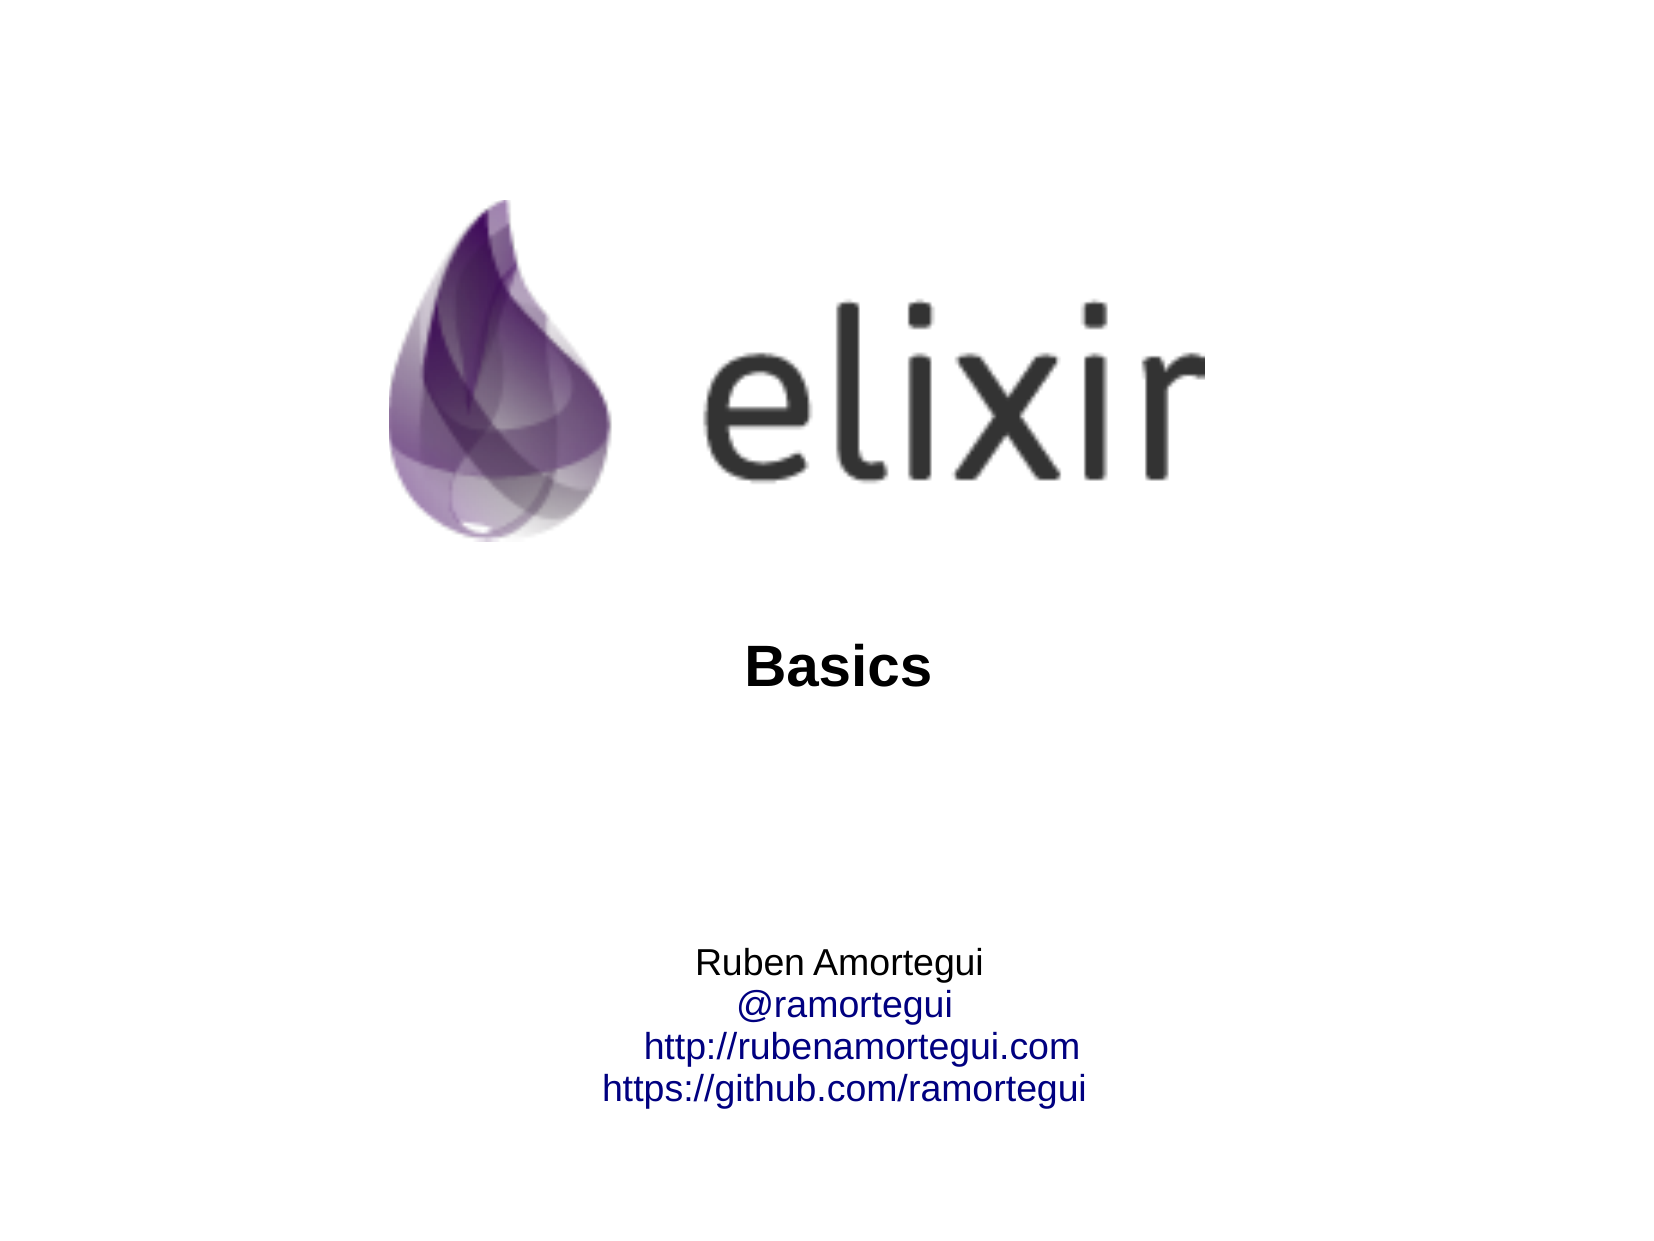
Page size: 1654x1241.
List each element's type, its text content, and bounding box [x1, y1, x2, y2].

picture [389, 200, 1205, 542]
text_box Basics [590, 625, 1087, 771]
text_box Ruben Amortegui @ramortegui http://rubenamortegui.com https://github.com/ramortegui [200, 850, 1489, 1160]
